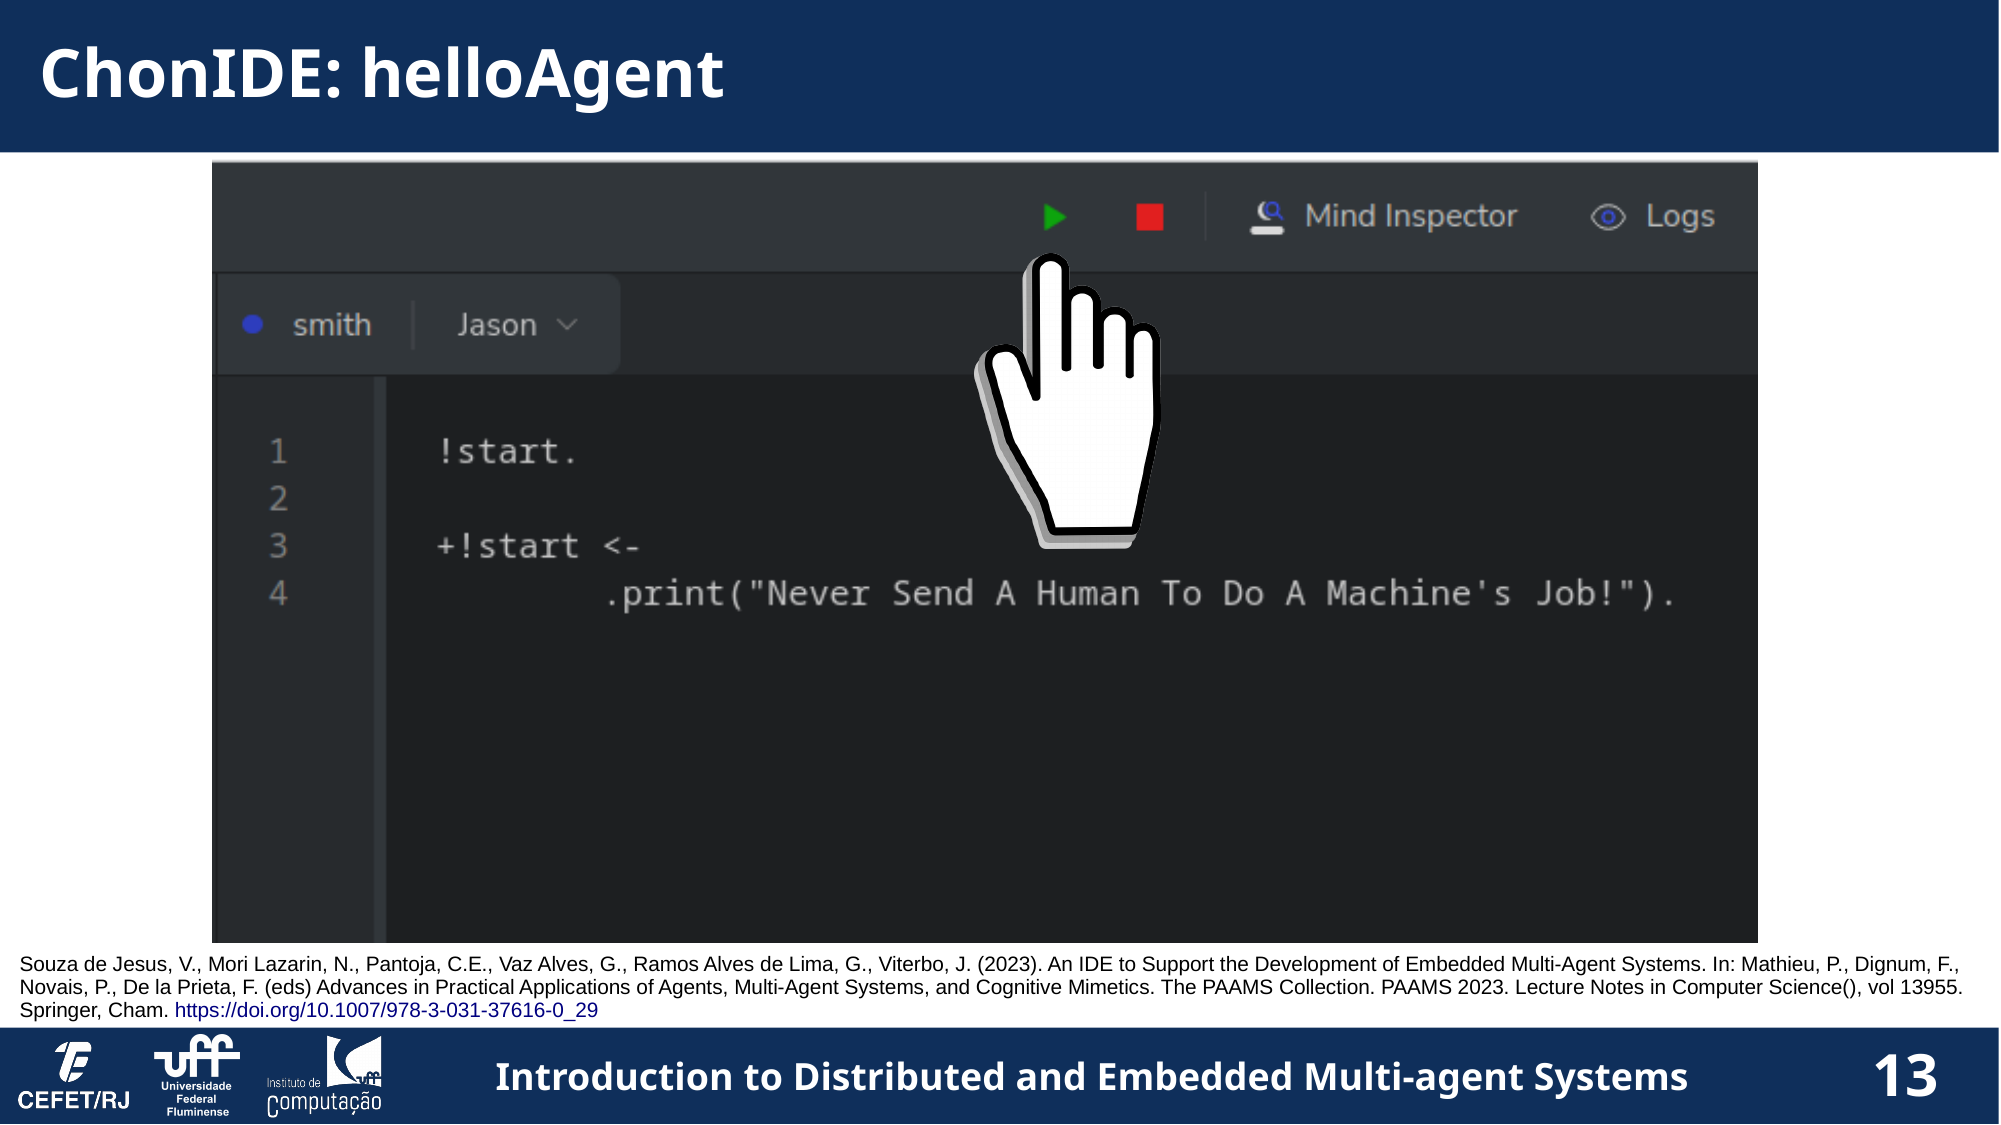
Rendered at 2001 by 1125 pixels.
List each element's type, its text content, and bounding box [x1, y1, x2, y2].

text_box Souza de Jesus, V., Mori Lazarin, N., Pantoja, C.E., Vaz Alves, G., Ramos Alves de Lima, G., Viterbo, J. (2023). An IDE to Support the Development of Embedded Multi-Agent Systems. In: Mathieu, P., Dignum, F., Novais, P., De la Prieta, F. (eds) Advances in Practical Applications of Agents, Multi-Agent Systems, and Cognitive Mimetics. The PAAMS Collection. PAAMS 2023. Lecture Notes in Computer Science(), vol 13955. Springer, Cham. https://doi.org/10.1007/978-3-031-37616-0_29 [4, 944, 1979, 1030]
picture [153, 1033, 241, 1121]
picture [212, 159, 1758, 943]
picture [265, 1033, 383, 1118]
picture [18, 1030, 129, 1125]
text_box ChonIDE: helloAgent [25, 23, 1998, 116]
